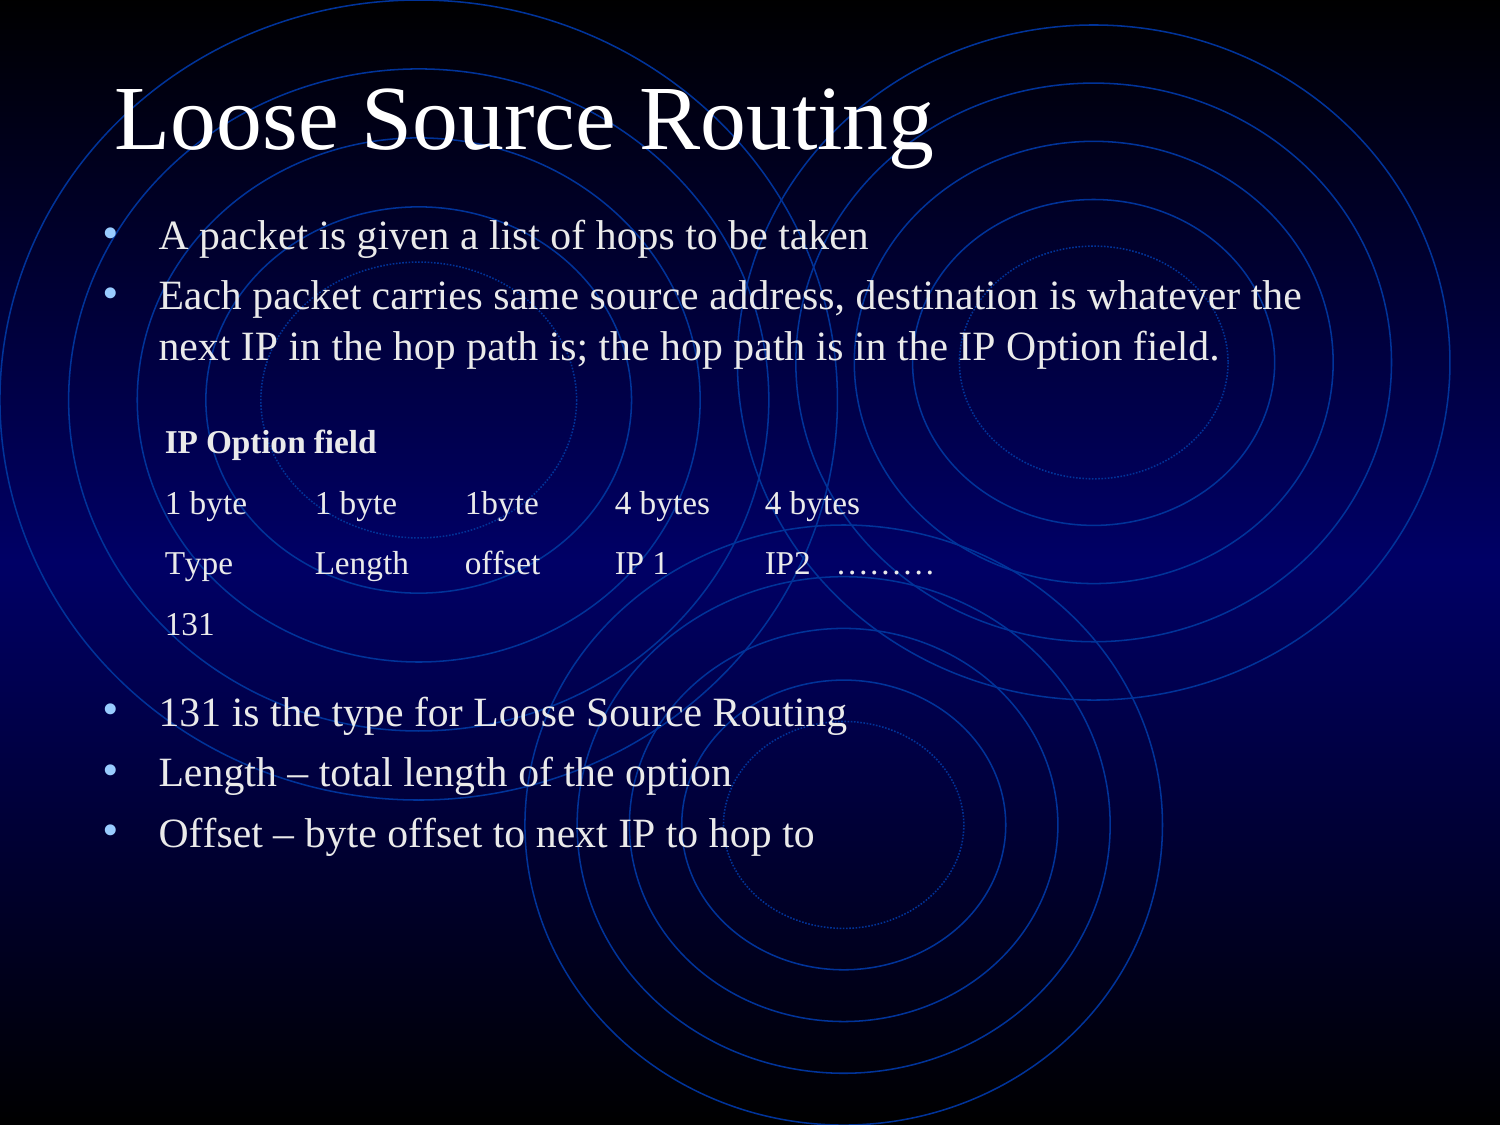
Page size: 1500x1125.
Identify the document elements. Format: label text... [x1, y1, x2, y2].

text_box IP Option field 1 byte 1 byte 1byte 4 bytes 4 bytes Type Length offset IP 1 IP2 ……… 131 [150, 412, 1263, 650]
title Loose Source Routing [99, 49, 1375, 176]
list A packet is given a list of hops to be taken Each packet carries same source address, destination is whatever the next IP in the hop path is; the hop path is in the IP Option field. 131 is the type for Loose Source Routing Length – total length of the option Offset – byte offset to next IP to hop to [87, 200, 1363, 876]
